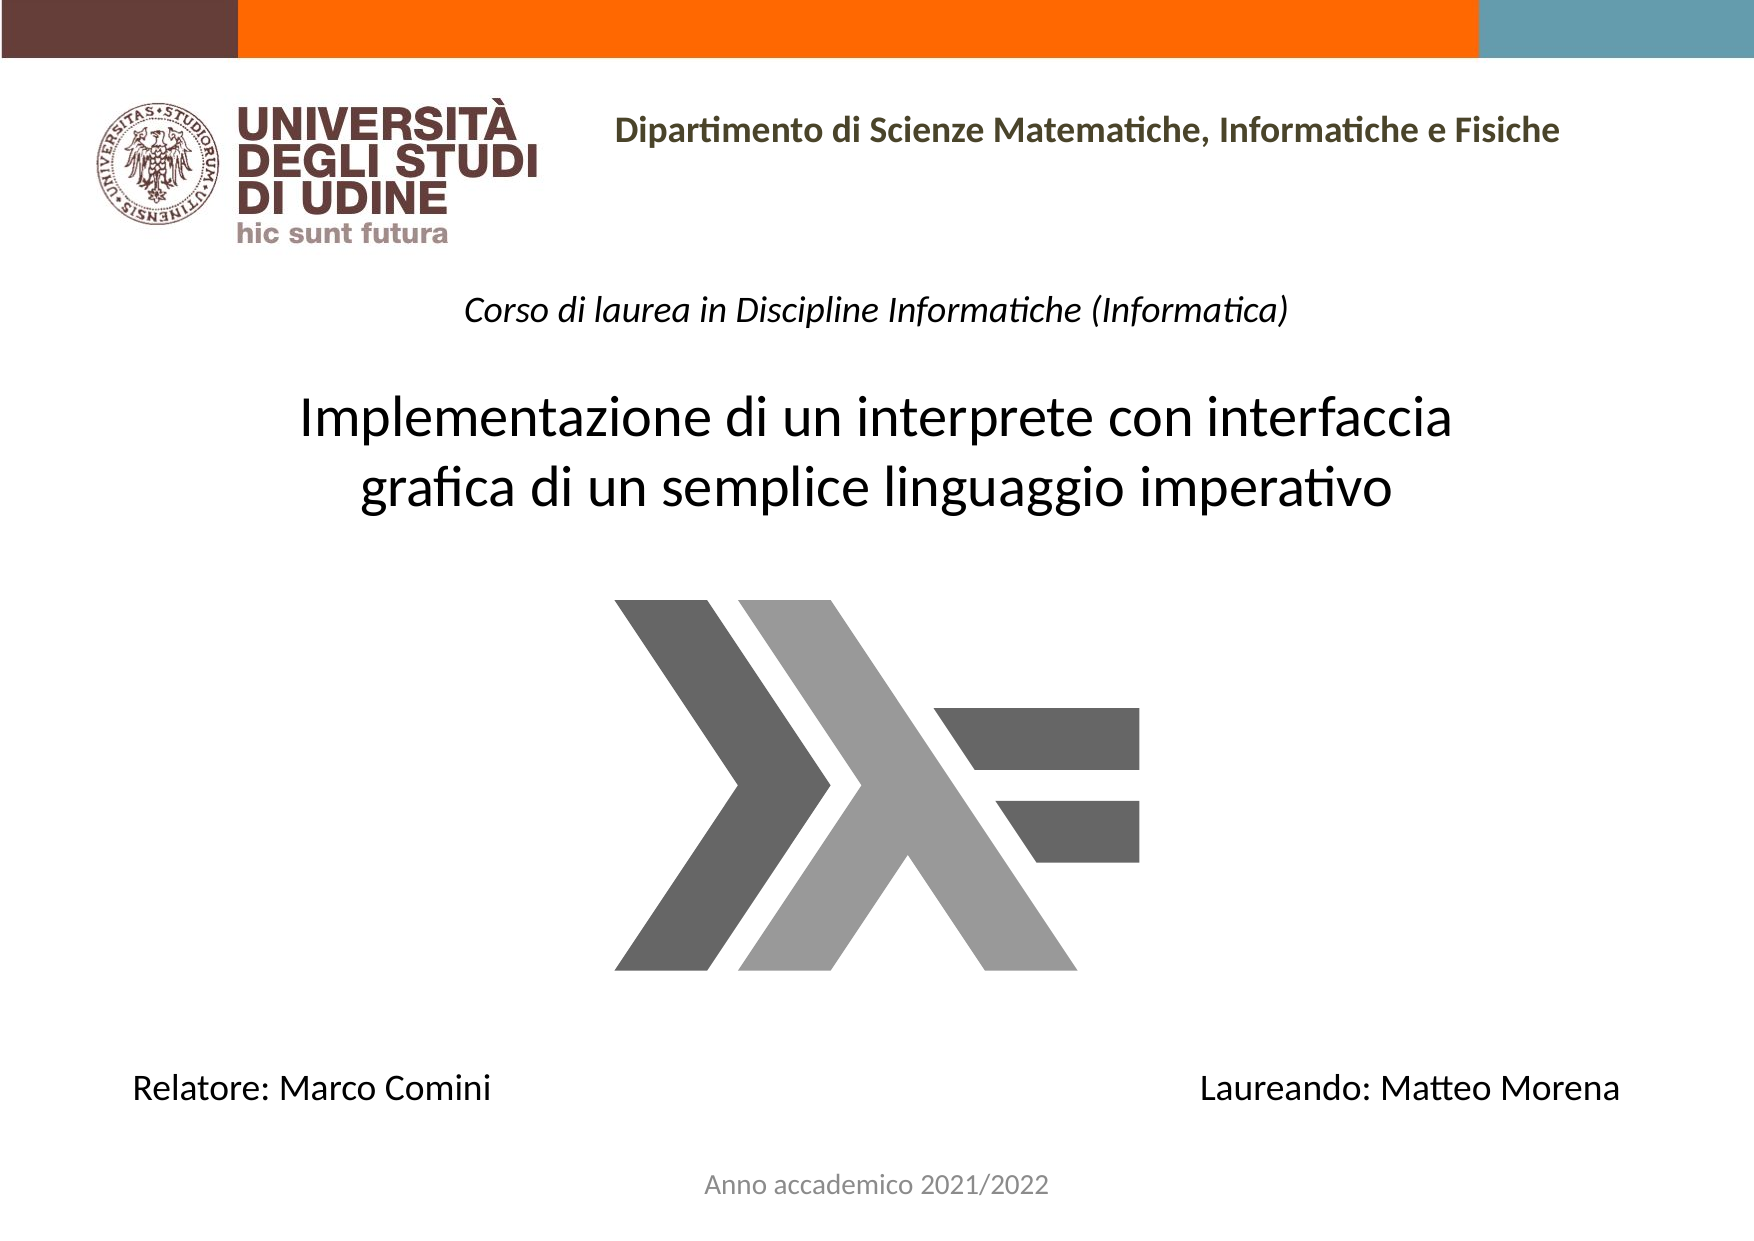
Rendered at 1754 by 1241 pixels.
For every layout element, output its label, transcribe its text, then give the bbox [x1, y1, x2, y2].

table_header Laureando: Matteo Morena [877, 1072, 1621, 1190]
text_box Implementazione di un interprete con interfaccia grafica di un semplice linguaggio imperativo [214, 370, 1540, 526]
picture [0, 0, 1754, 1241]
text_box Corso di laurea in Discipline Informatiche (Informatica) [129, 277, 1625, 338]
footer Anno accademico 2021/2022 [580, 1149, 1173, 1216]
table_header Relatore: Marco Comini [133, 1072, 877, 1190]
text_box Dipartimento di Scienze Matematiche, Informatiche e Fisiche [600, 97, 1599, 158]
